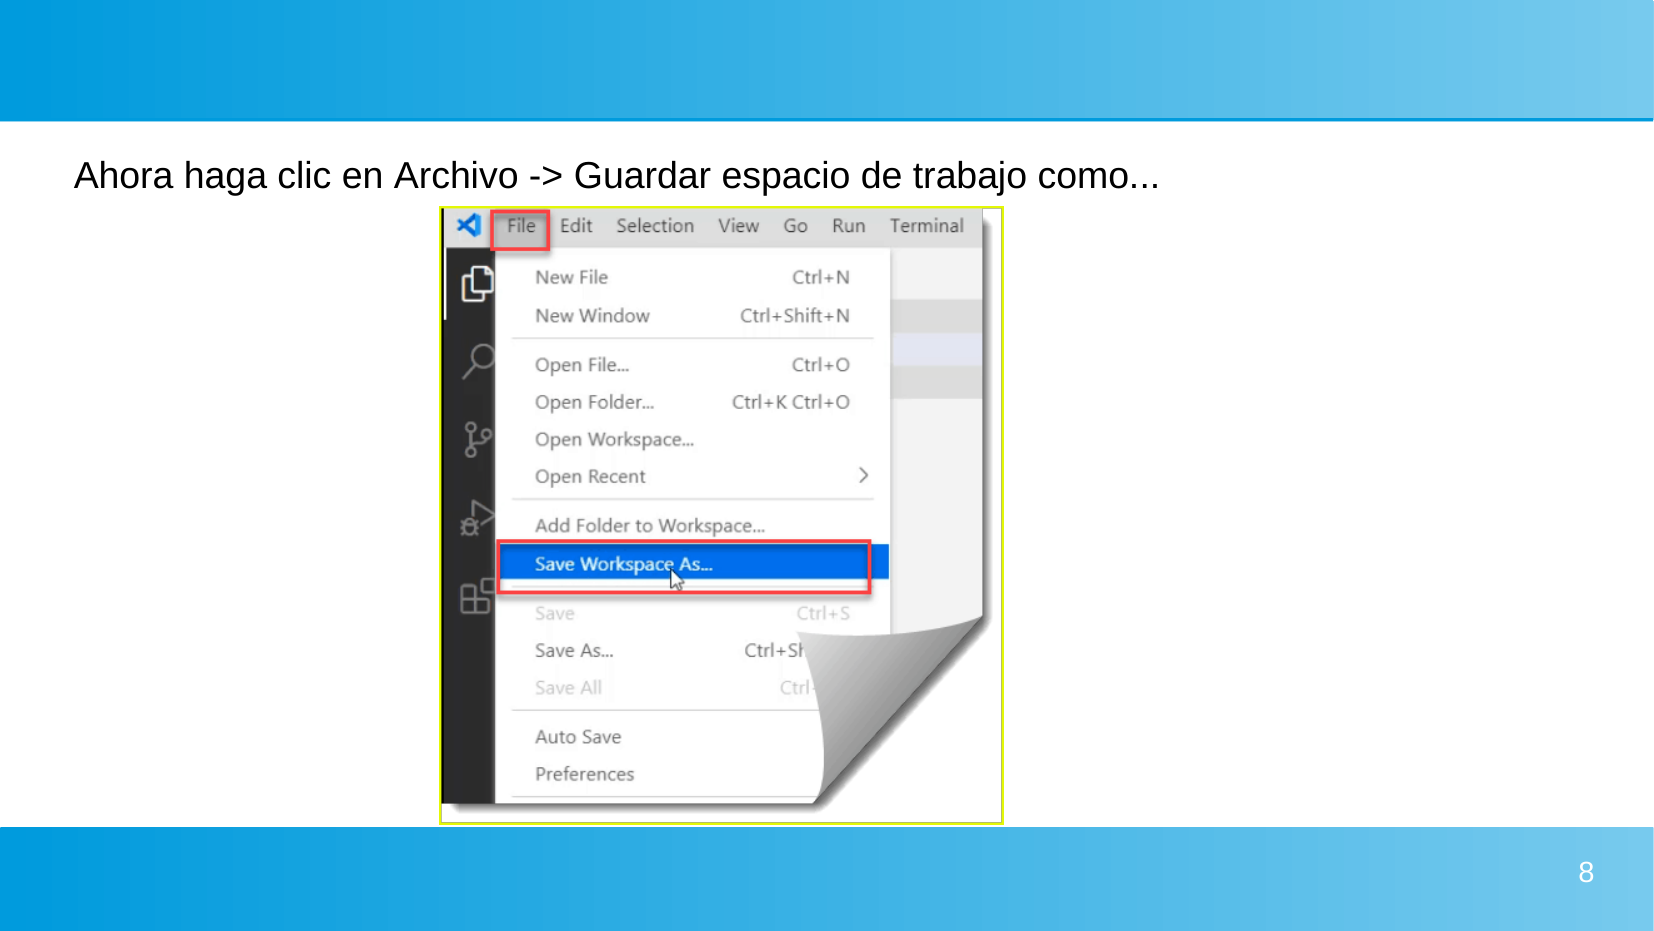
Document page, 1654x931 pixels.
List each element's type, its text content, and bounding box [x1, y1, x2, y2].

text_box Ahora haga clic en Archivo -> Guardar espacio de trabajo como... [59, 147, 1625, 186]
picture [439, 206, 1004, 825]
